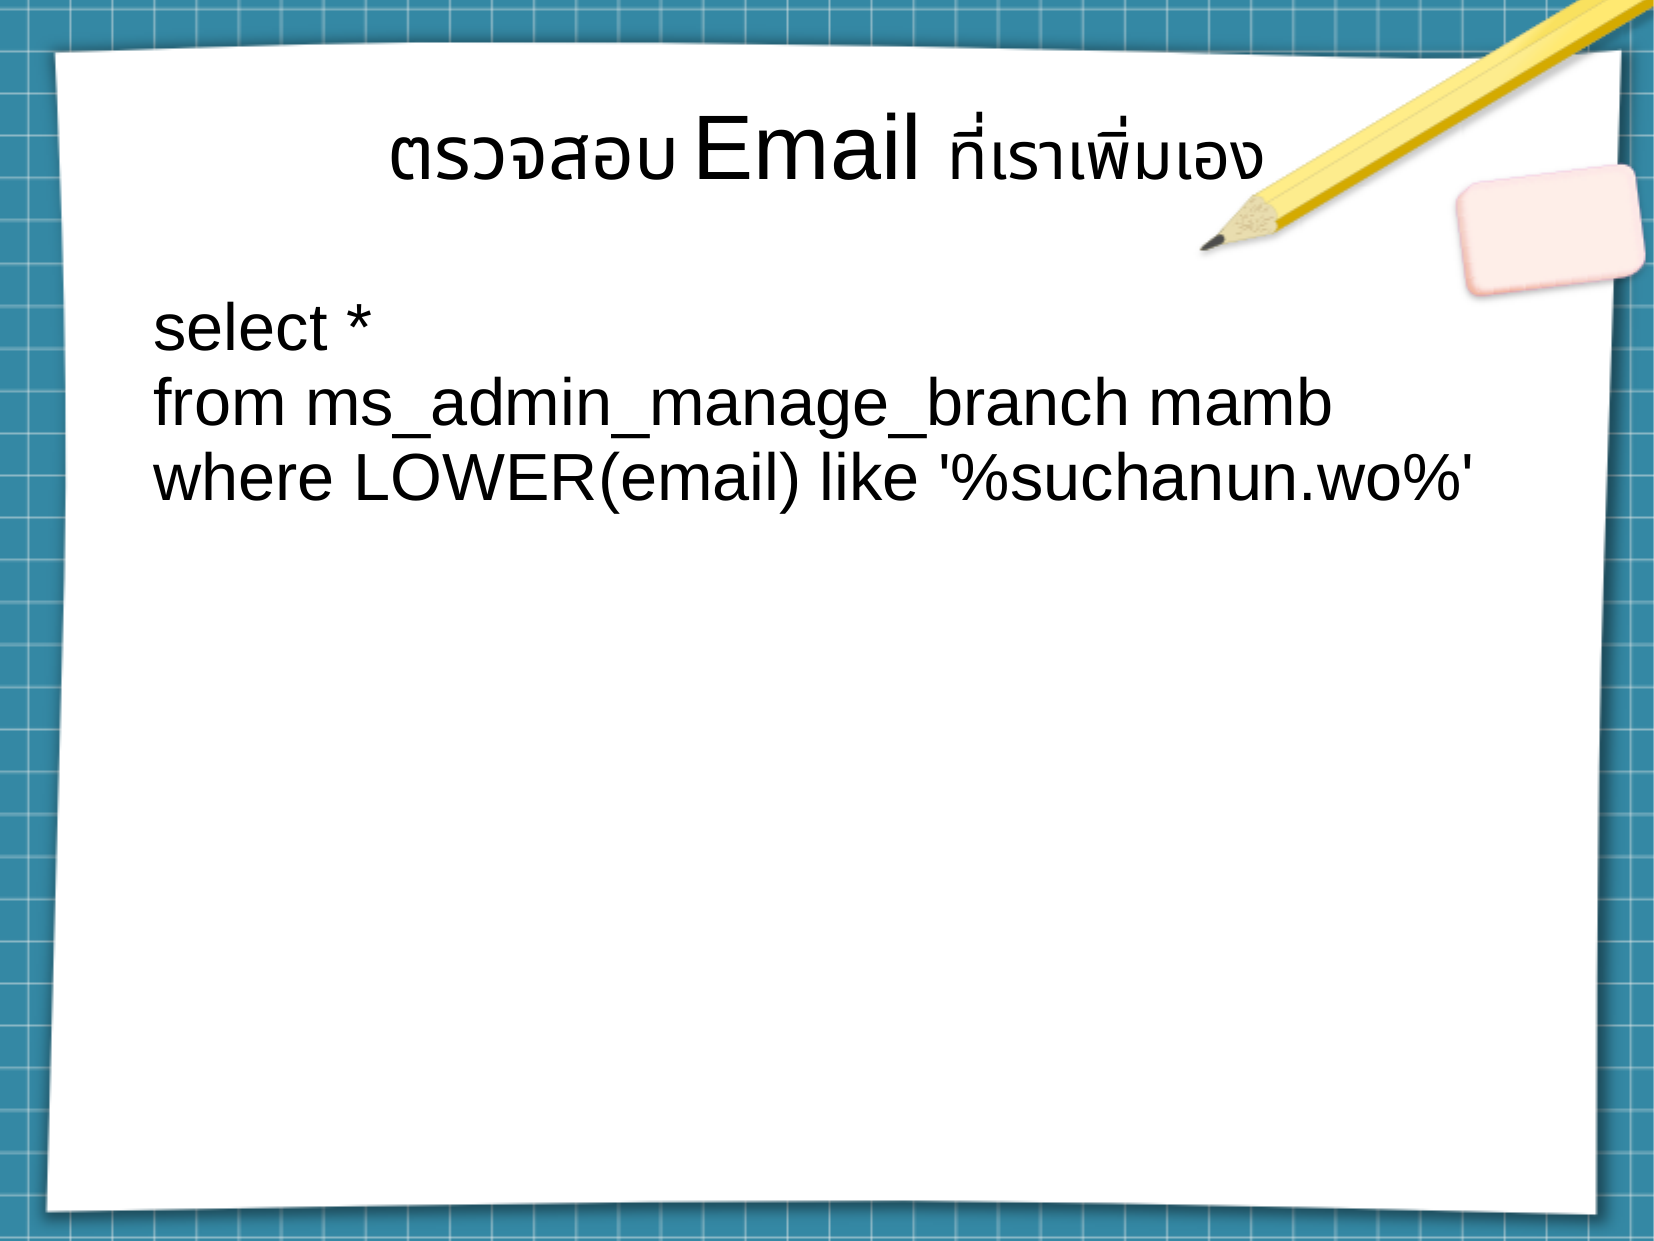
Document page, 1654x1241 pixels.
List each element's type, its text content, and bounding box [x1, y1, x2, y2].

list select * from ms_admin_manage_branch mamb where LOWER(email) like '%suchanun.wo%' [82, 290, 1571, 1010]
picture [0, 0, 1654, 1241]
title ตรวจสอบ Email ที่เราเพิ่มเอง [82, 49, 1571, 257]
